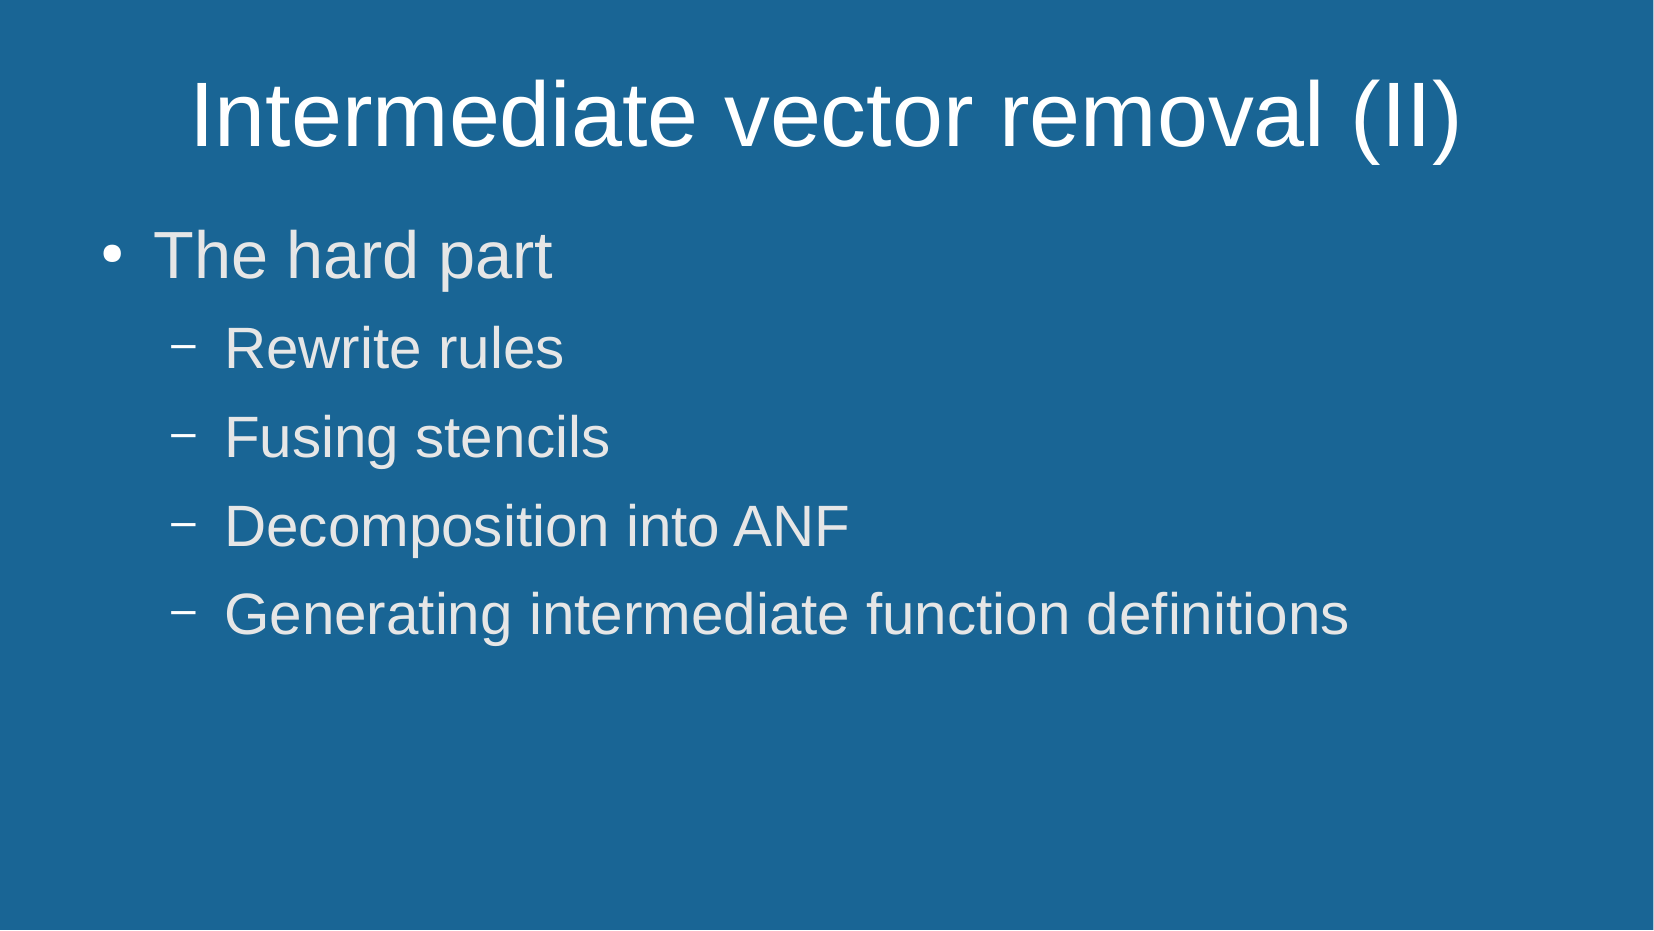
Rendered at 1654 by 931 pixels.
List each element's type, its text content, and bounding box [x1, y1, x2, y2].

list The hard part Rewrite rules Fusing stencils Decomposition into ANF Generating intermediate function definitions [82, 217, 1571, 758]
title Intermediate vector removal (II) [82, 37, 1571, 193]
